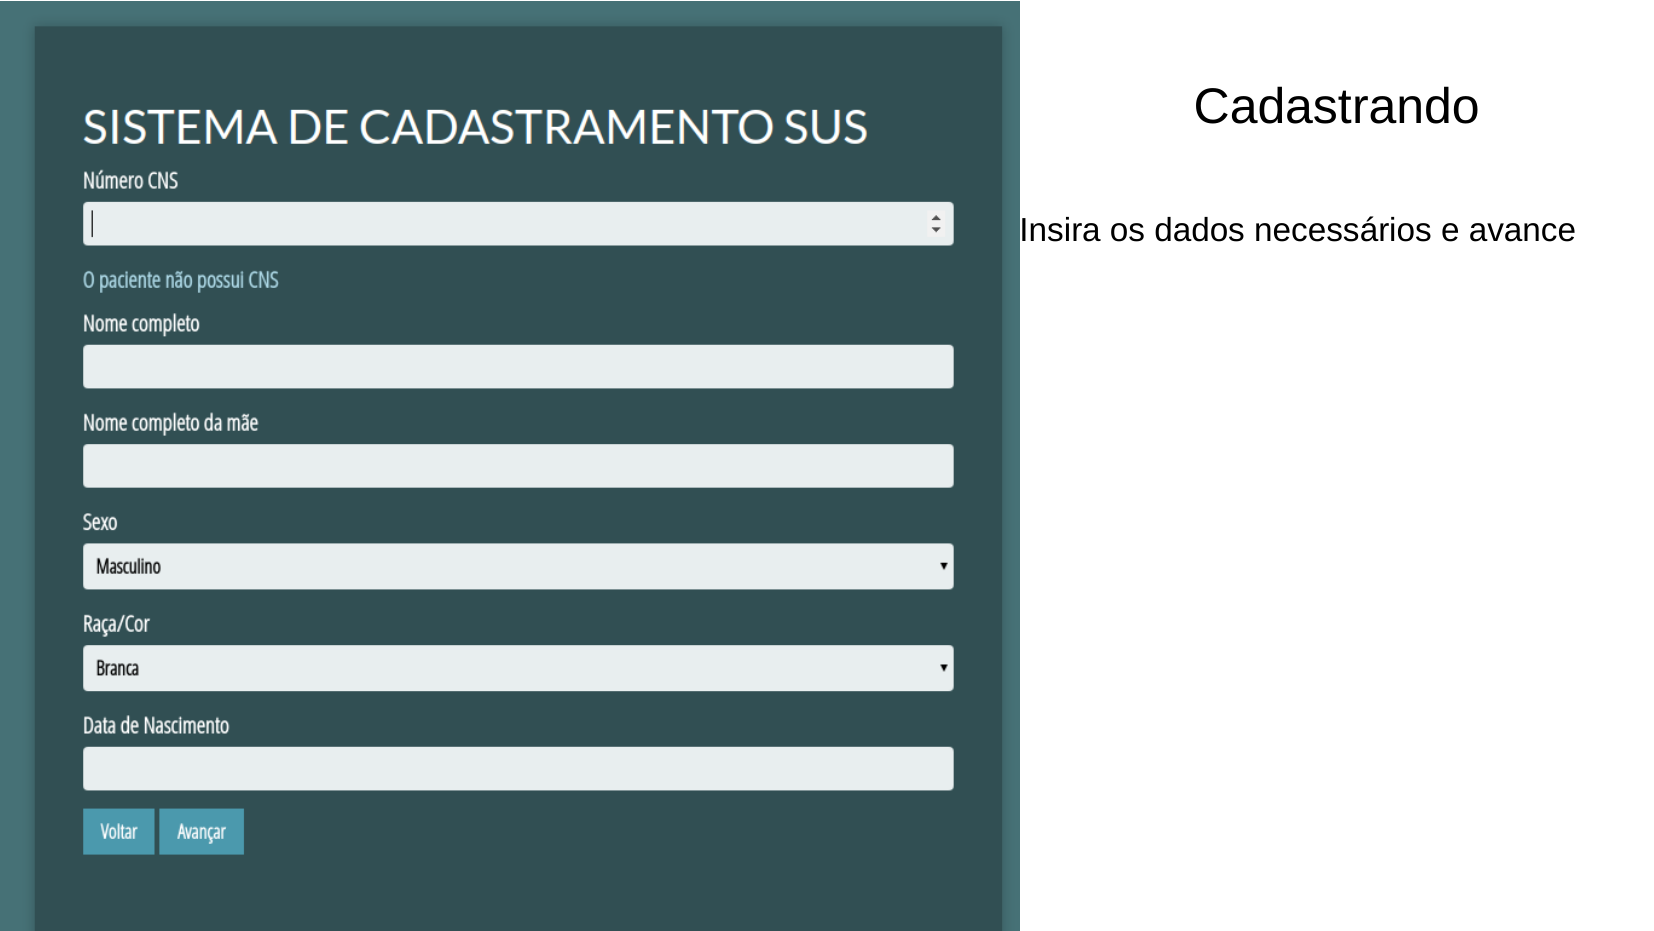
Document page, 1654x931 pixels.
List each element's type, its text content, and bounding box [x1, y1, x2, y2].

subtitle Cadastrando [1020, 1, 1654, 211]
picture [0, 1, 1020, 931]
text_box Insira os dados necessários e avance [1019, 211, 1653, 931]
